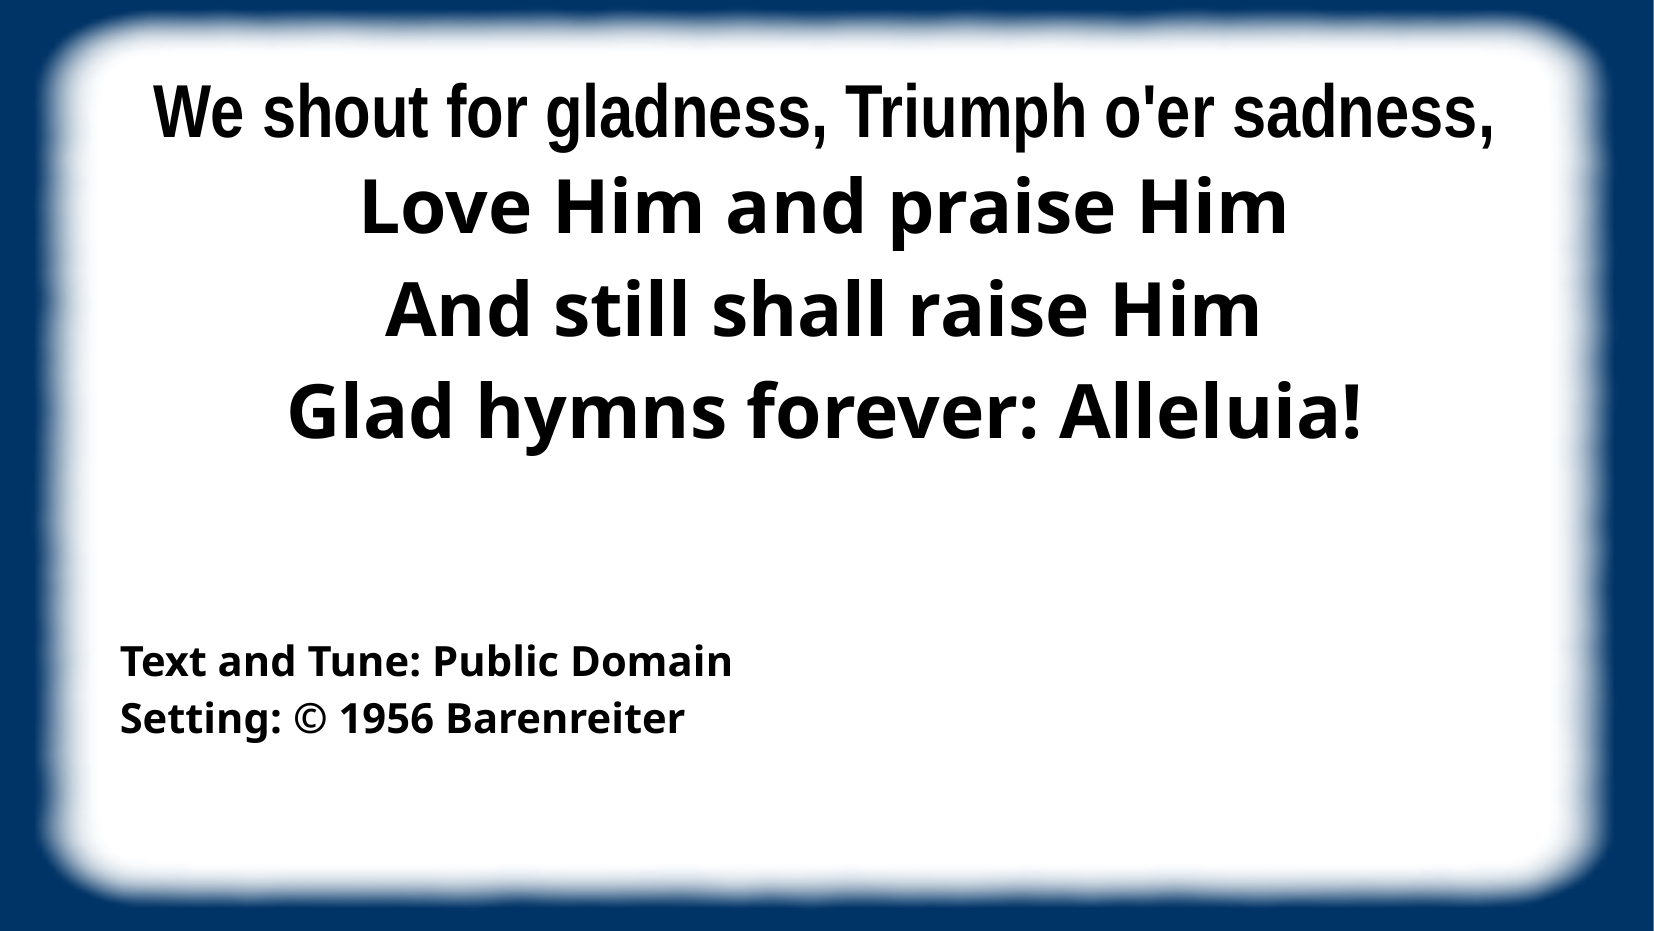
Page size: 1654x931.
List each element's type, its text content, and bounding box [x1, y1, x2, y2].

picture [0, 0, 1654, 931]
text_box We shout for gladness, Triumph o'er sadness, Love Him and praise Him And still shall raise Him Glad hymns forever: Alleluia! Text and Tune: Public Domain Setting: © 1956 Barenreiter [105, 60, 1546, 739]
